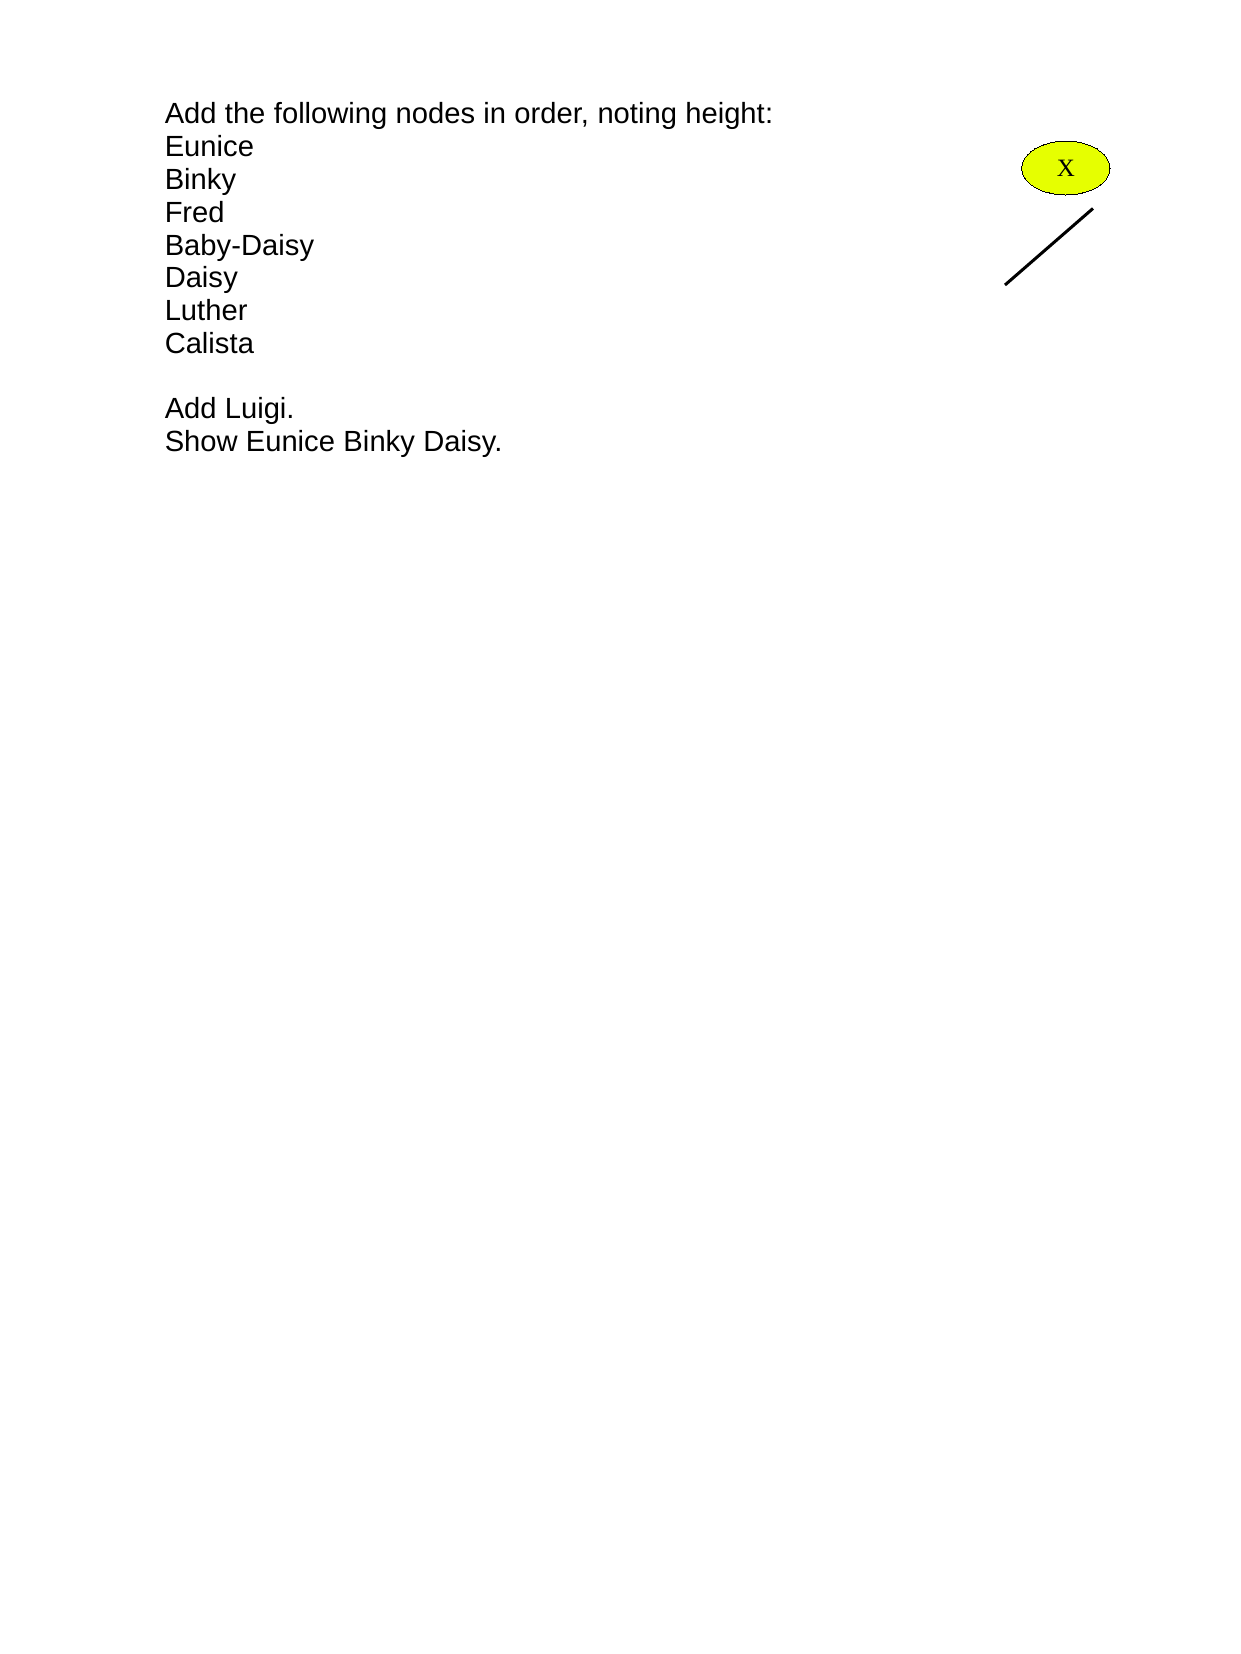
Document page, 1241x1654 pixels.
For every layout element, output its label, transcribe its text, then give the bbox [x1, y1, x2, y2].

text_box Add the following nodes in order, noting height: Eunice Binky Fred Baby-Daisy Daisy Luther Calista Add Luigi. Show Eunice Binky Daisy. [150, 90, 787, 466]
text_box X [1021, 141, 1111, 196]
